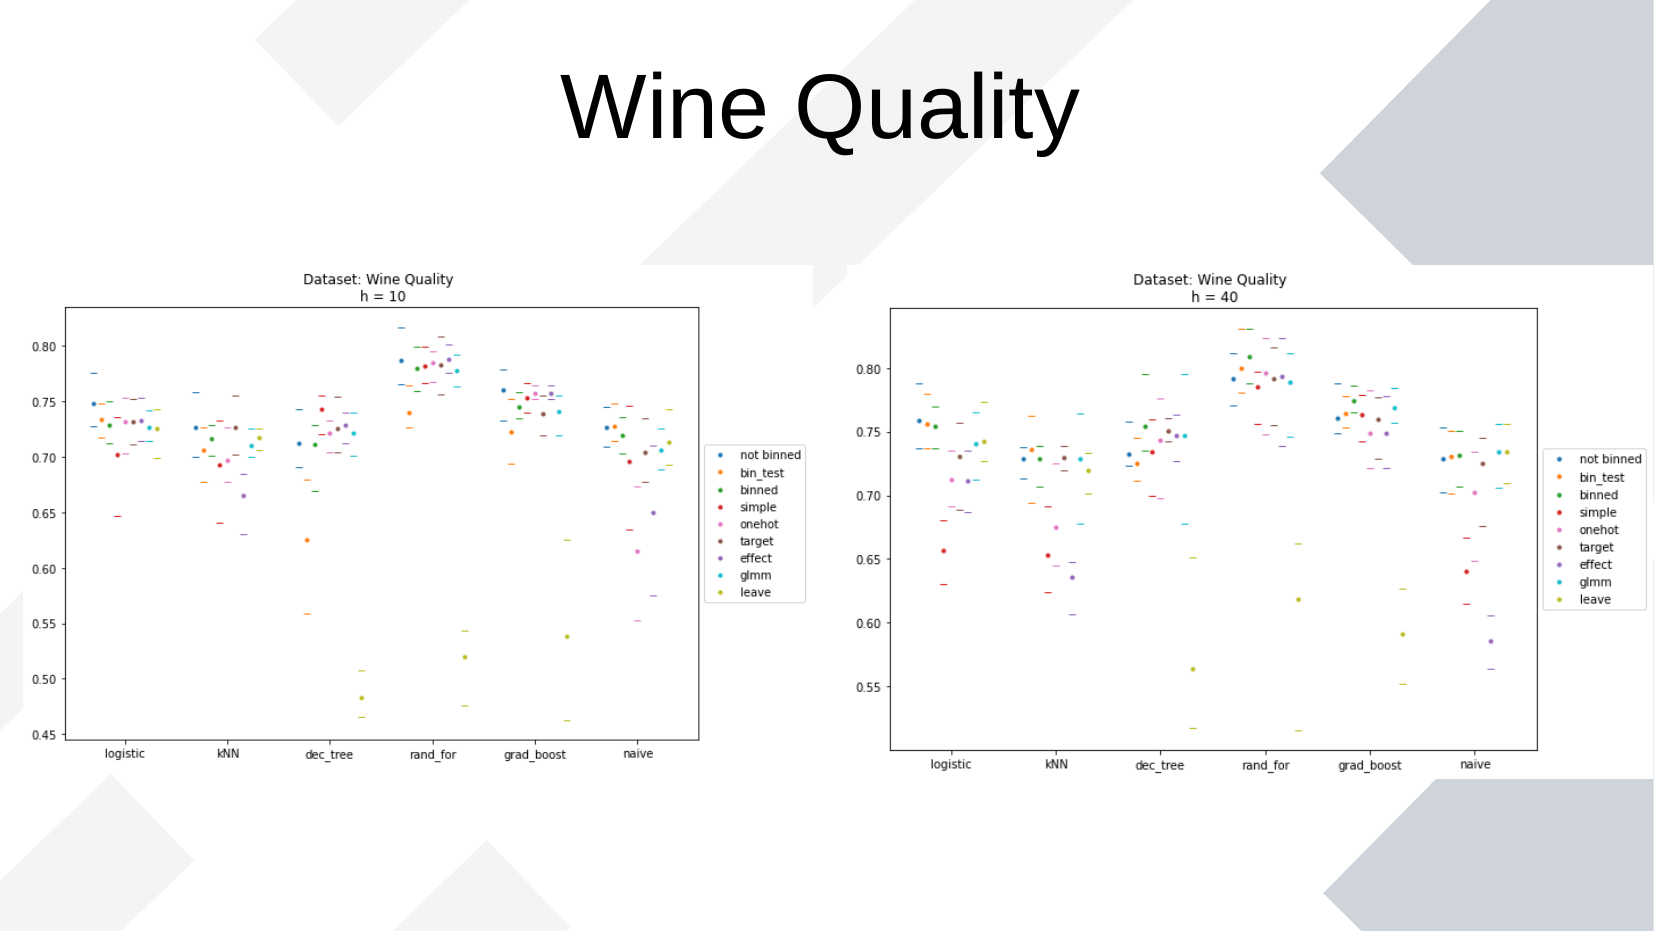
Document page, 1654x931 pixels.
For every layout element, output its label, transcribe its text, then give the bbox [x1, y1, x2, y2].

picture [23, 265, 813, 768]
picture [847, 265, 1654, 779]
title Wine Quality [76, 29, 1565, 185]
